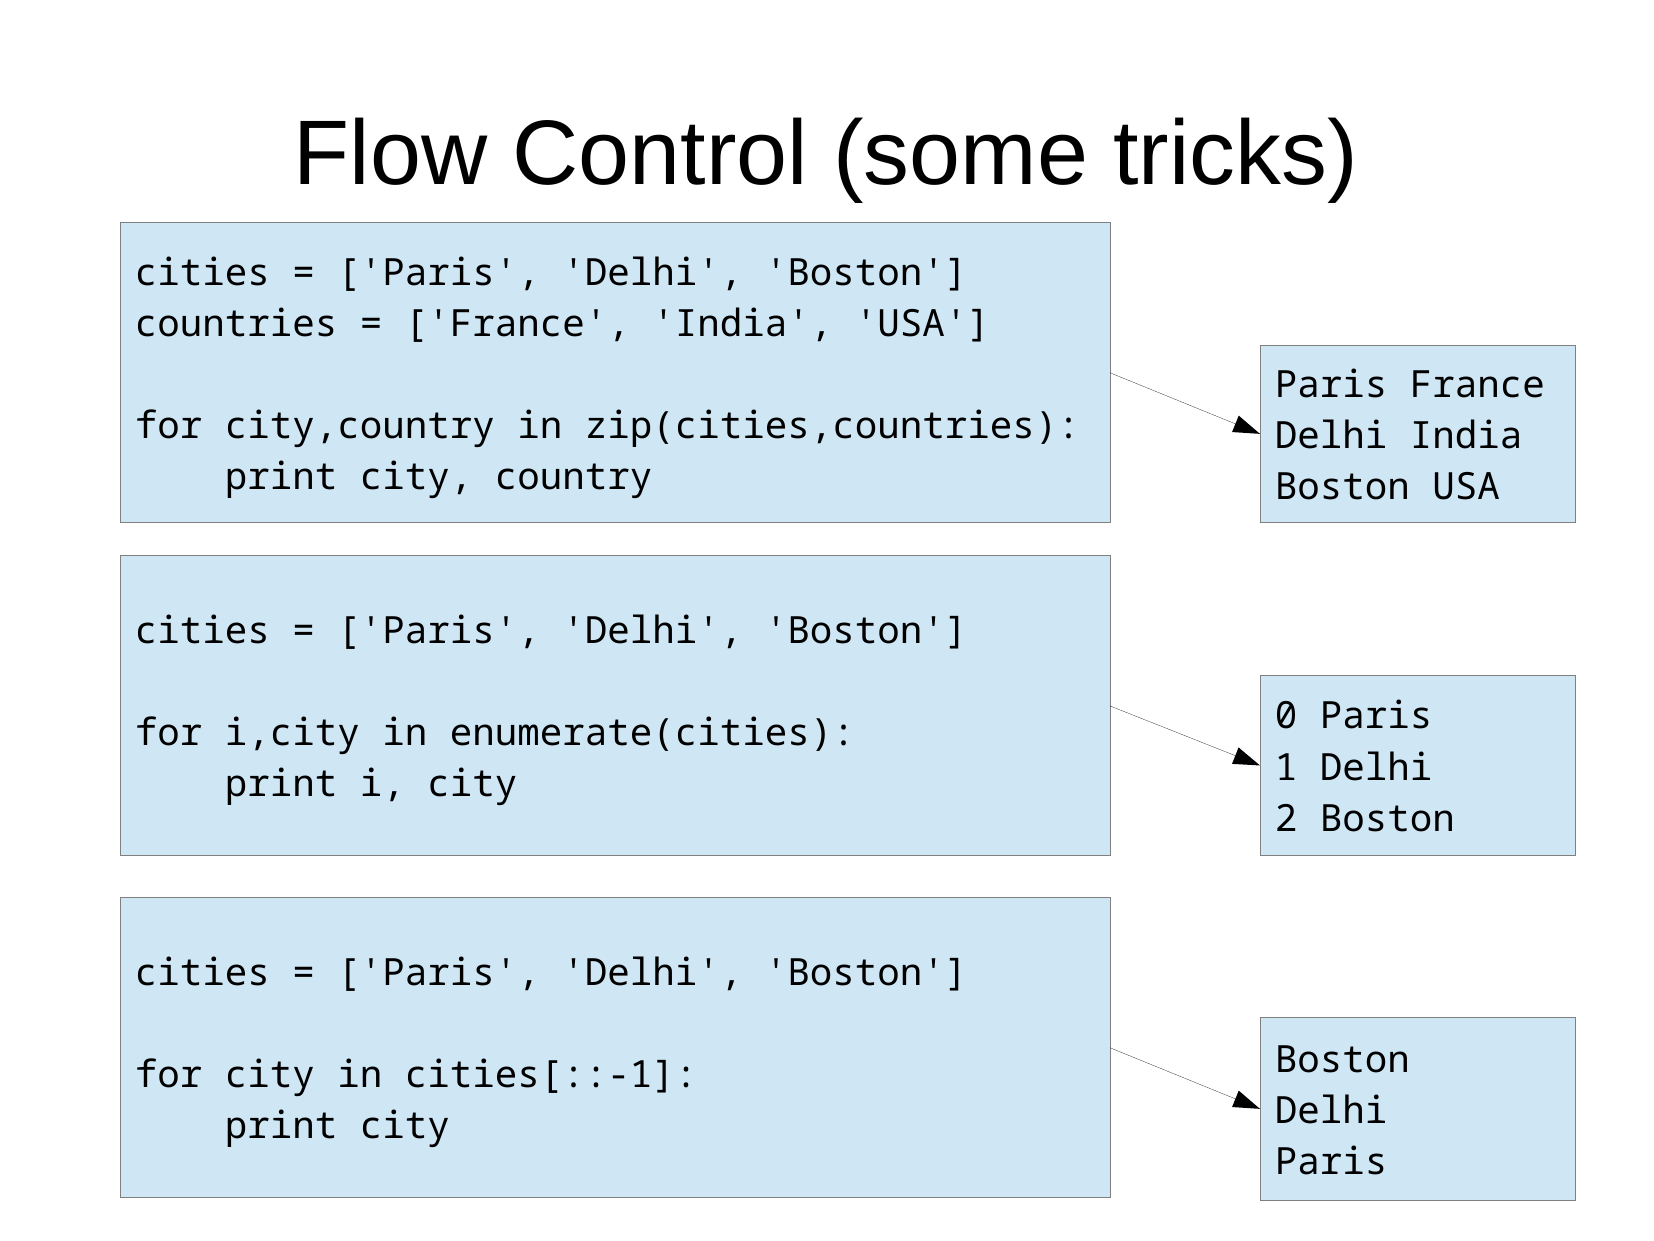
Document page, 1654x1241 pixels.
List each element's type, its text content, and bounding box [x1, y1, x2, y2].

text_box Paris France Delhi India Boston USA [1260, 345, 1576, 523]
text_box cities = ['Paris', 'Delhi', 'Boston'] for i,city in enumerate(cities): print i, city [120, 555, 1111, 856]
title Flow Control (some tricks) [82, 49, 1571, 257]
text_box 0 Paris 1 Delhi 2 Boston [1260, 675, 1576, 856]
text_box Boston Delhi Paris [1260, 1017, 1576, 1201]
text_box cities = ['Paris', 'Delhi', 'Boston'] for city in cities[::-1]: print city [120, 897, 1111, 1198]
text_box cities = ['Paris', 'Delhi', 'Boston'] countries = ['France', 'India', 'USA'] for city,country in zip(cities,countries): print city, country [120, 222, 1111, 523]
